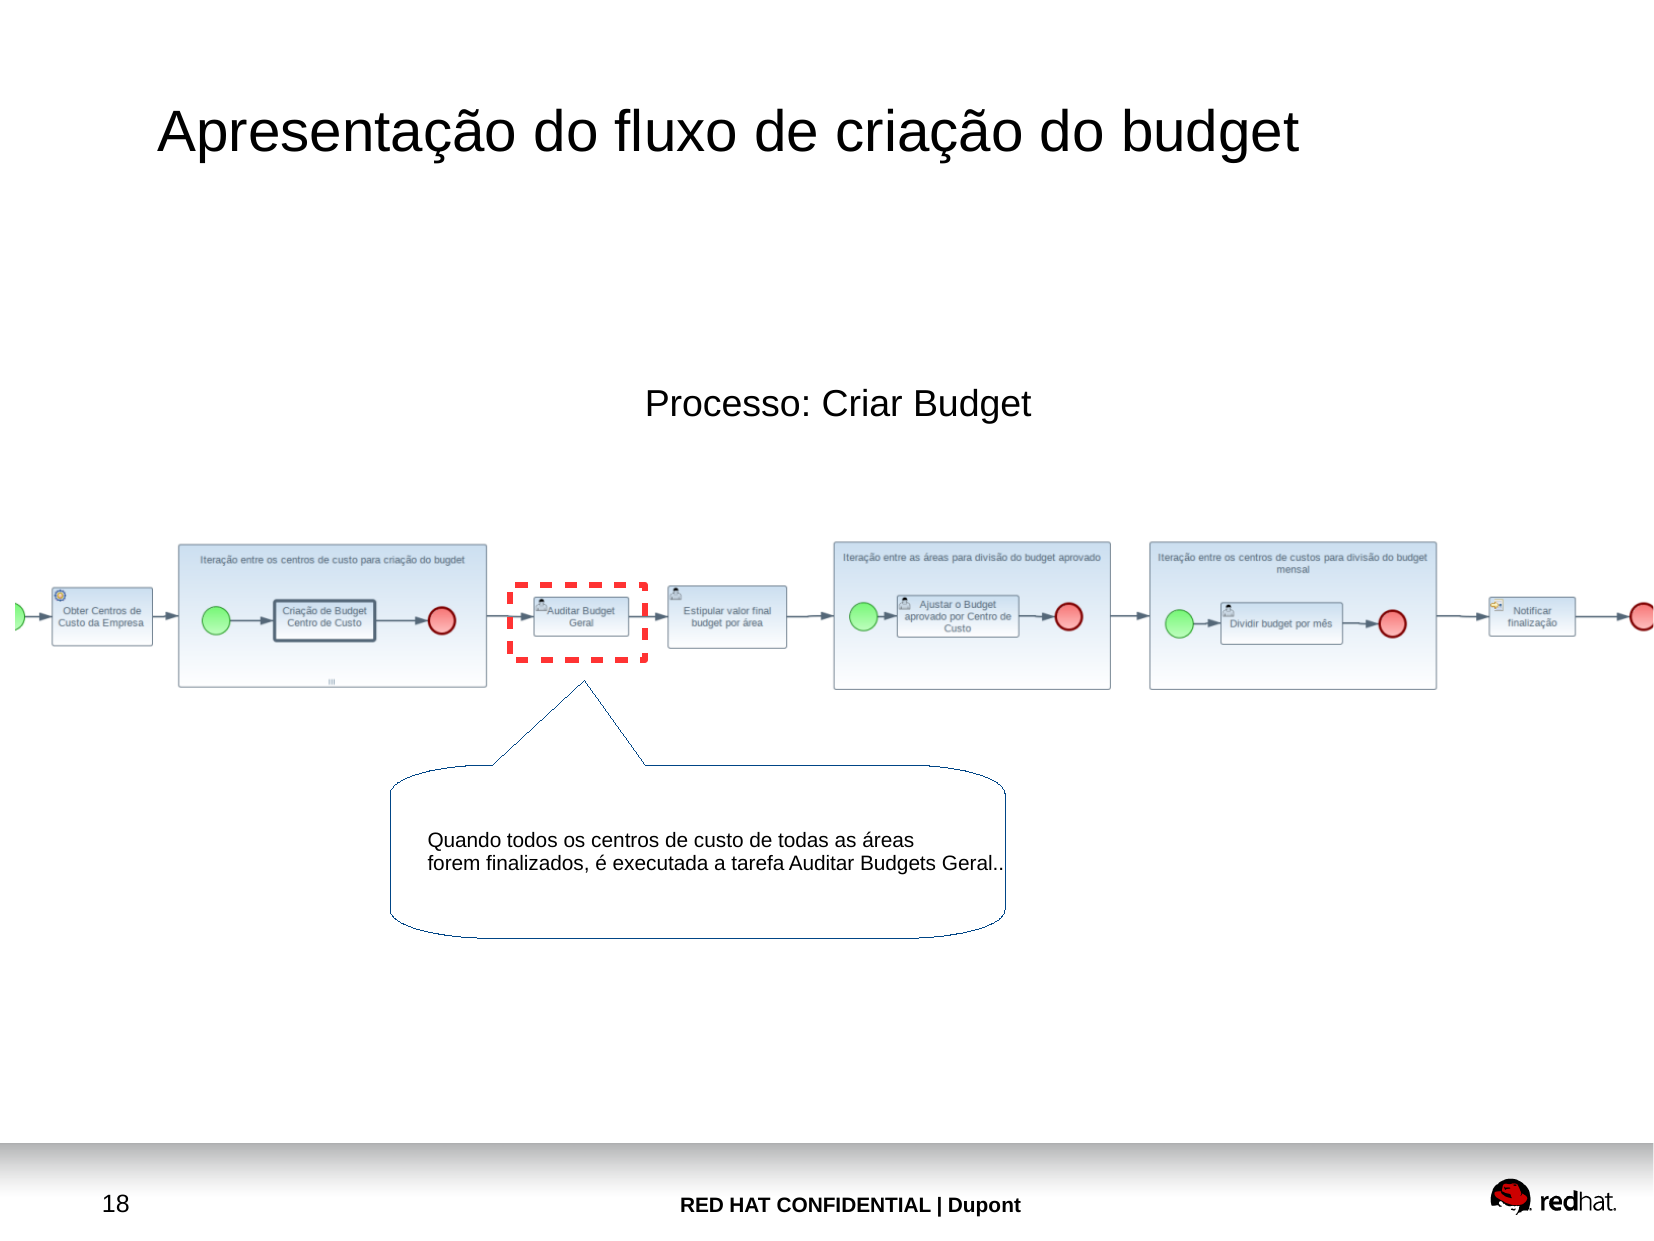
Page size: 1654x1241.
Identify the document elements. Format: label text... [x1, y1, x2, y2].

picture [0, 1143, 1654, 1241]
text_box Quando todos os centros de custo de todas as áreas forem finalizados, é executada a tarefa Auditar Budgets Geral.. [390, 680, 1006, 939]
text_box Apresentação do fluxo de criação do budget [82, 37, 1571, 226]
text_box Processo: Criar Budget [630, 375, 1058, 432]
picture [15, 524, 1654, 694]
